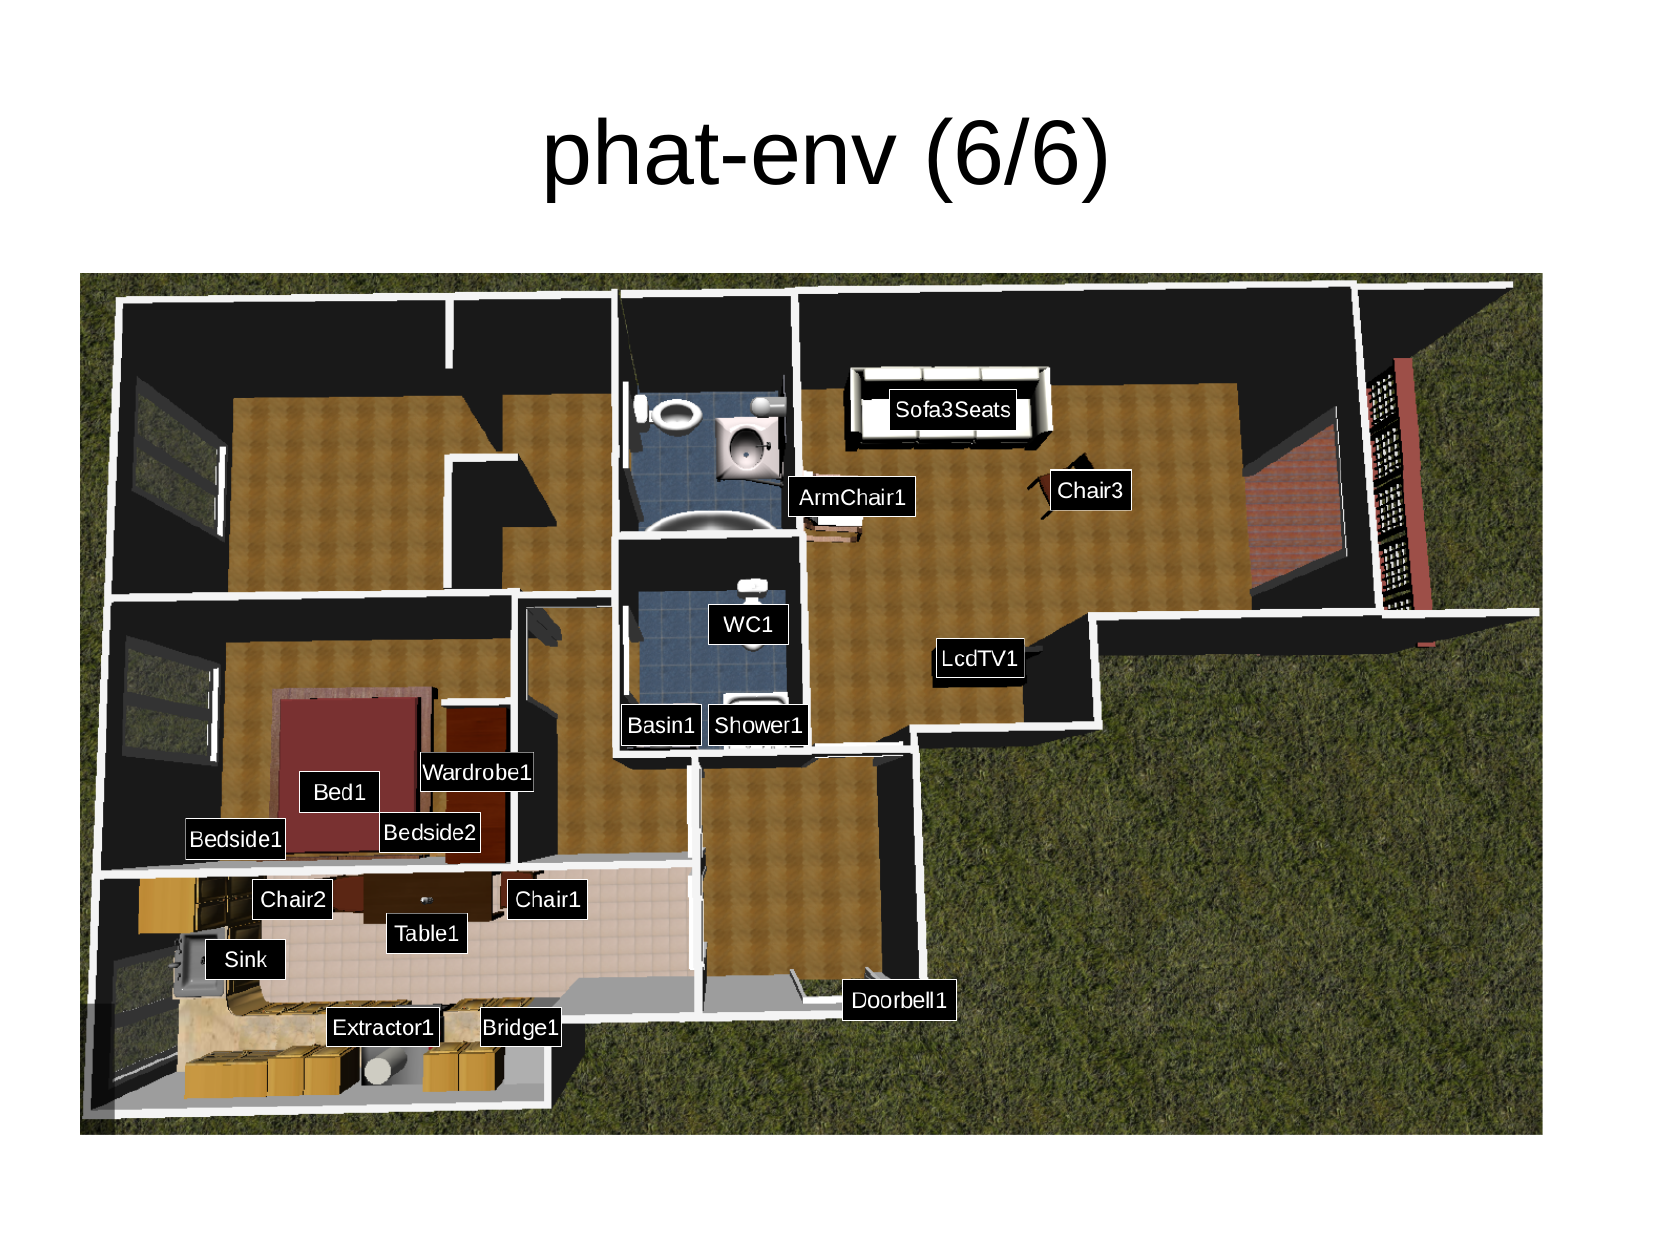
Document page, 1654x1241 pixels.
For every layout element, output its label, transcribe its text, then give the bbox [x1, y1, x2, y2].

picture [75, 269, 1546, 1139]
title phat-env (6/6) [82, 49, 1571, 257]
